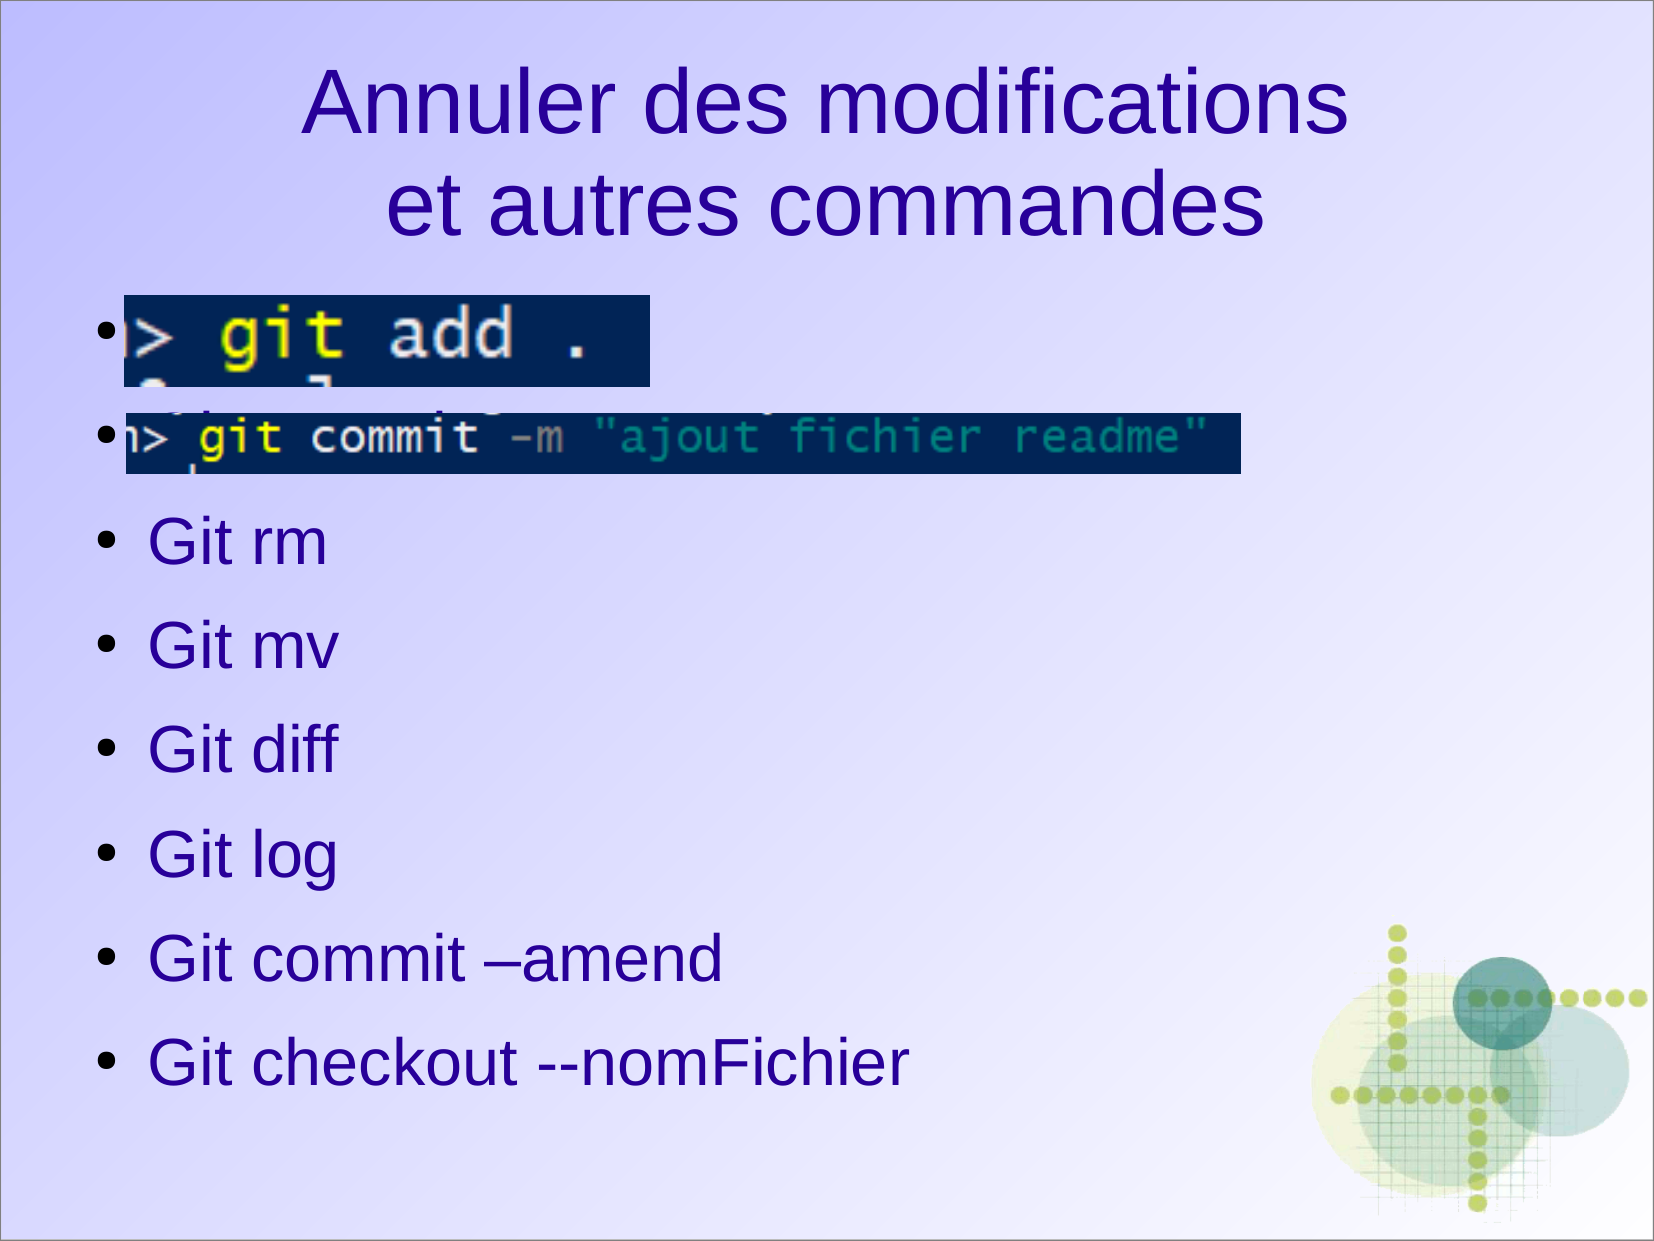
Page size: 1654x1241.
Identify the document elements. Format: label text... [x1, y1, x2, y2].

picture [1299, 915, 1654, 1241]
title Annuler des modifications et autres commandes [82, 49, 1571, 257]
picture [124, 295, 650, 387]
list git add . Git commit -m ‘’message’’ Git rm Git mv Git diff Git log Git commit –amend Git checkout --nomFichier [76, 295, 1565, 1155]
picture [126, 413, 1241, 475]
